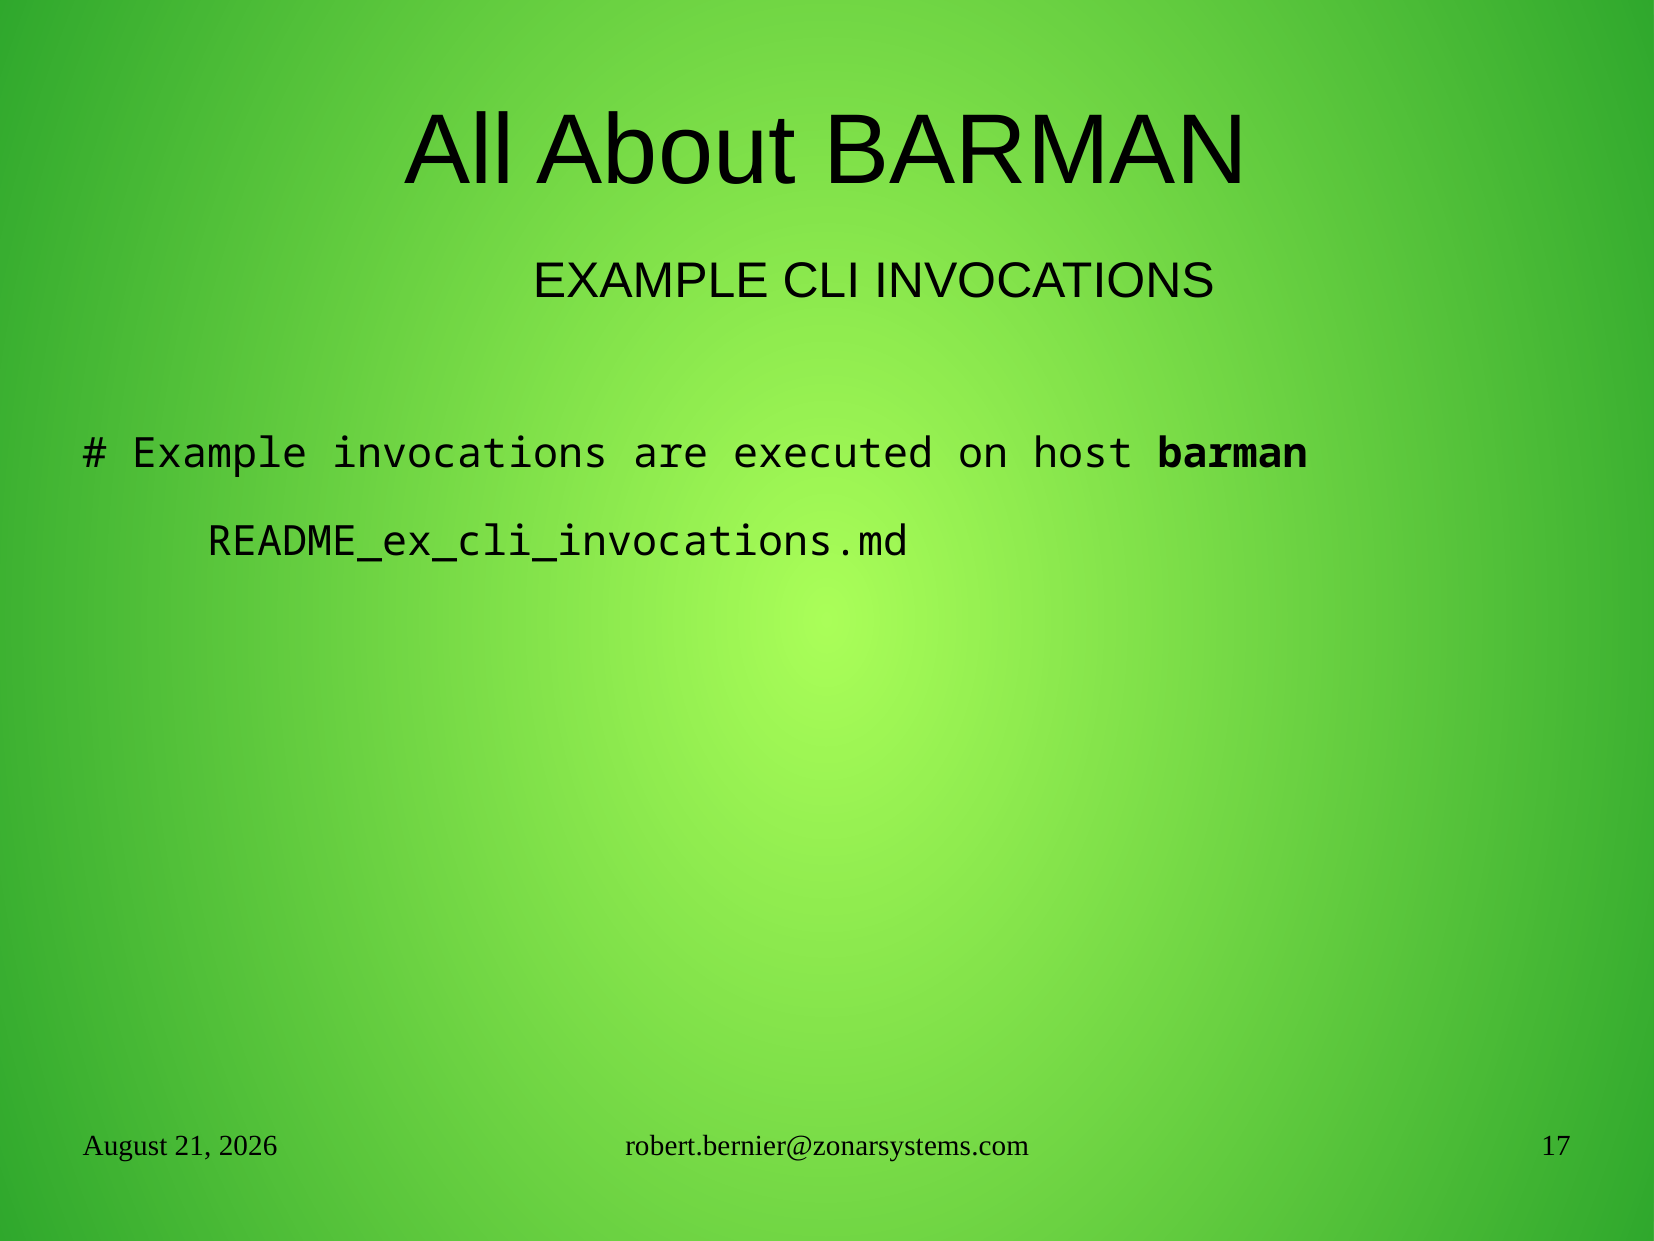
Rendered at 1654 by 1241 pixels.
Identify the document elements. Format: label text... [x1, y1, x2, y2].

title All About BARMAN [82, 47, 1571, 252]
title EXAMPLE CLI INVOCATIONS [413, 236, 1335, 325]
list # Example invocations are executed on host barman README_ex_cli_invocations.md [82, 334, 1571, 1054]
